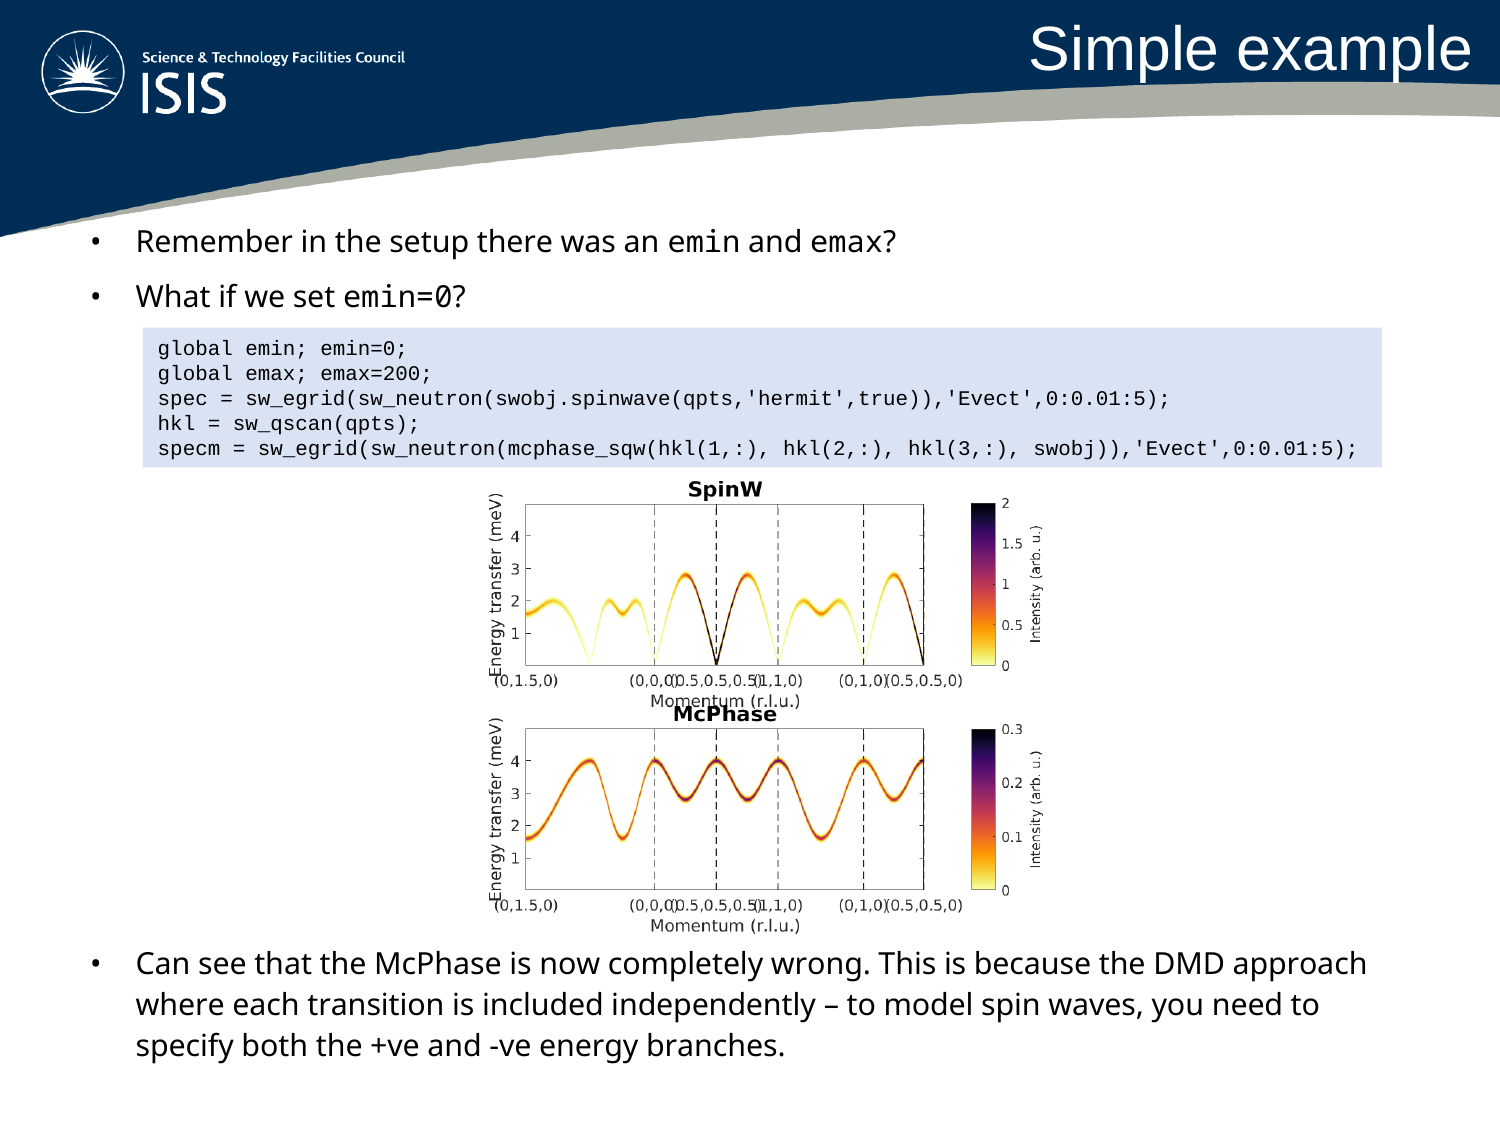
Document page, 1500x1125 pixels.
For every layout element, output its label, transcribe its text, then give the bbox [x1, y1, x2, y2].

text_box Simple example [460, 6, 1489, 92]
picture [0, 0, 1500, 303]
list Remember in the setup there was an emin and emax? What if we set emin=0? Can see that the McPhase is now completely wrong. This is because the DMD approach where each transition is included independently – to model spin waves, you need to specify both the +ve and -ve energy branches. [75, 212, 1424, 1087]
text_box global emin; emin=0; global emax; emax=200; spec = sw_egrid(sw_neutron(swobj.spinwave(qpts,'hermit',true)),'Evect',0:0.01:5); hkl = sw_qscan(qpts); specm = sw_egrid(sw_neutron(mcphase_sqw(hkl(1,:), hkl(2,:), hkl(3,:), swobj)),'Evect',0:0.01:5); [142, 327, 1382, 468]
